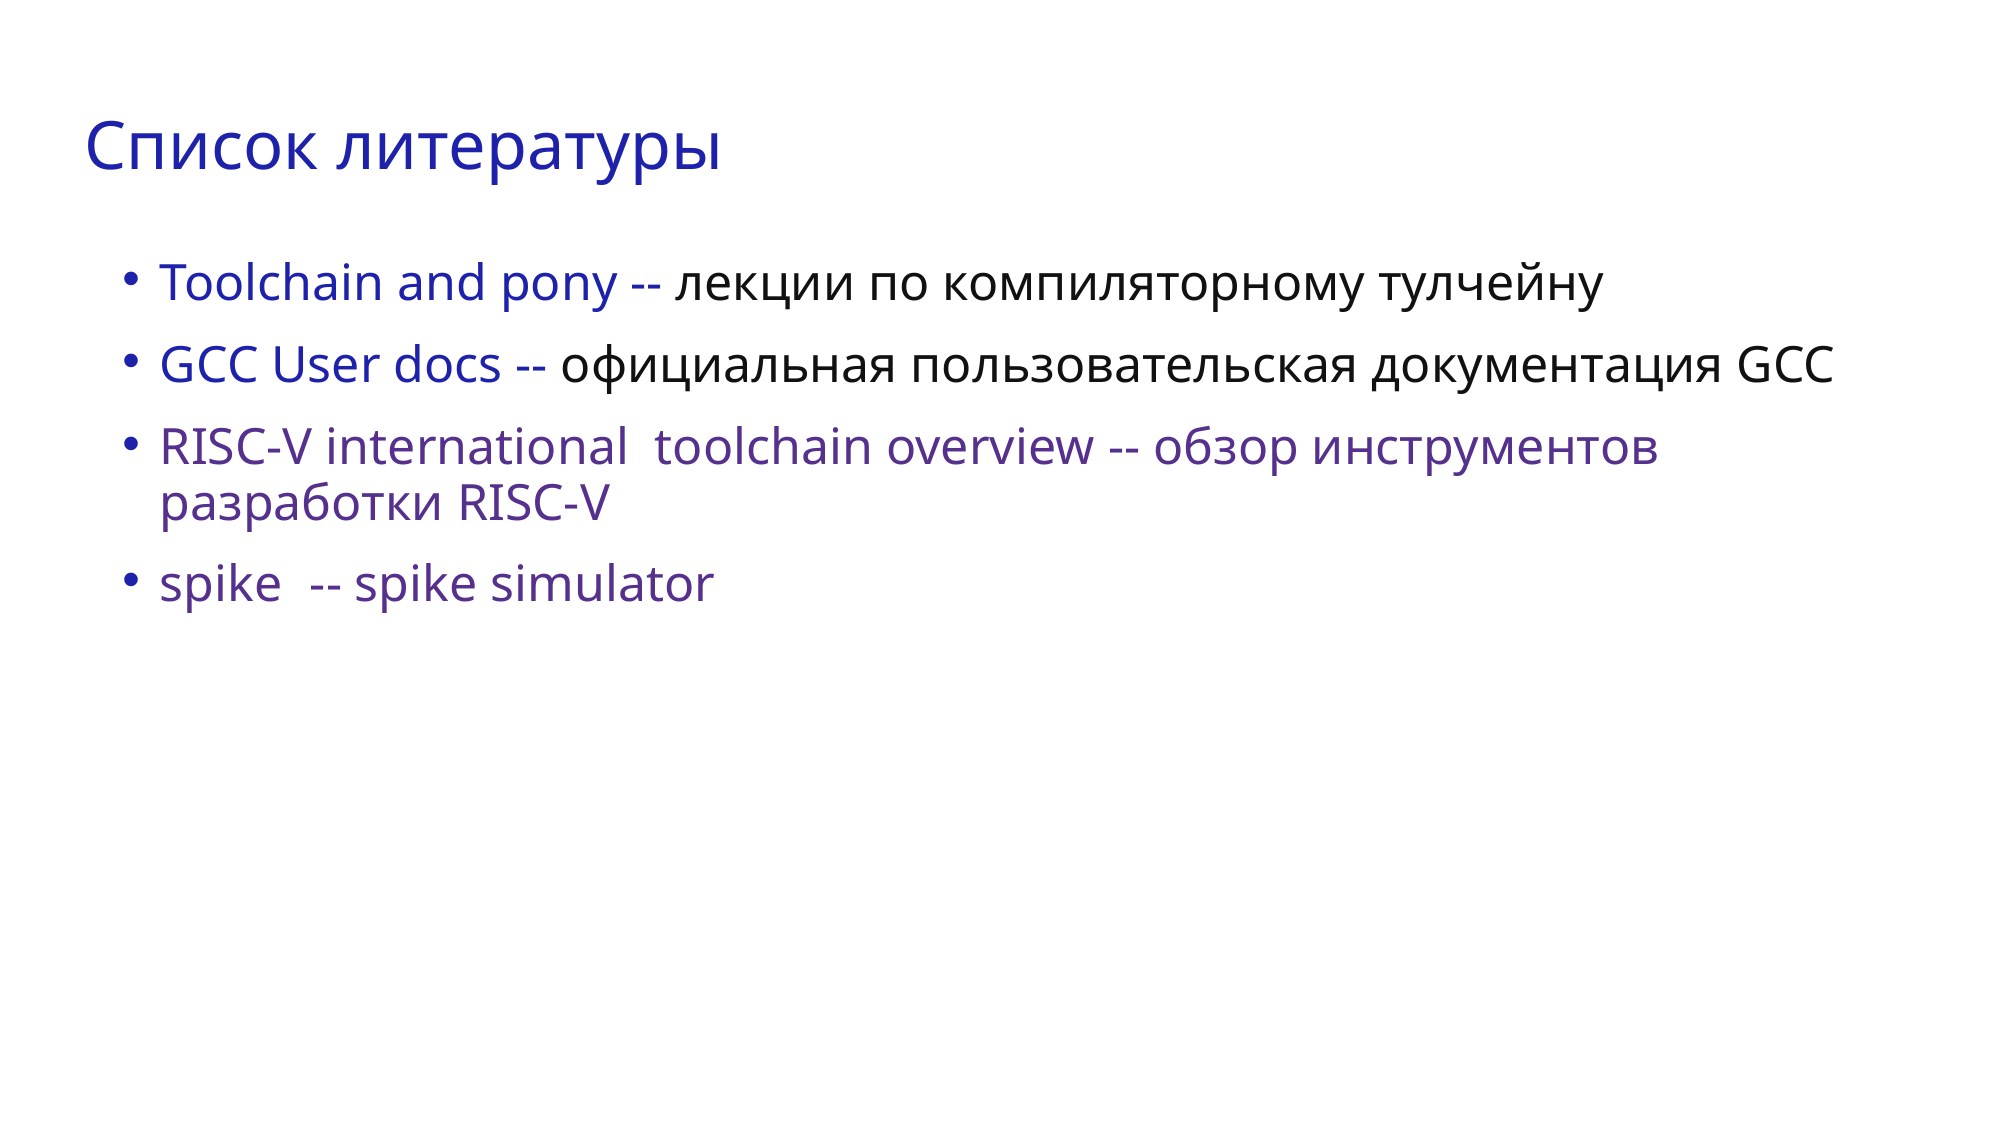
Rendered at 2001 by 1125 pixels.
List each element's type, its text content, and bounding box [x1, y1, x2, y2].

list Toolchain and pony -- лекции по компиляторному тулчейну GCC User docs -- официальная пользовательская документация GCC RISC-V international toolchain overview -- обзор инструментов разработки RISC-V spike -- spike simulator [122, 251, 1949, 945]
title Список литературы [84, 109, 1674, 205]
